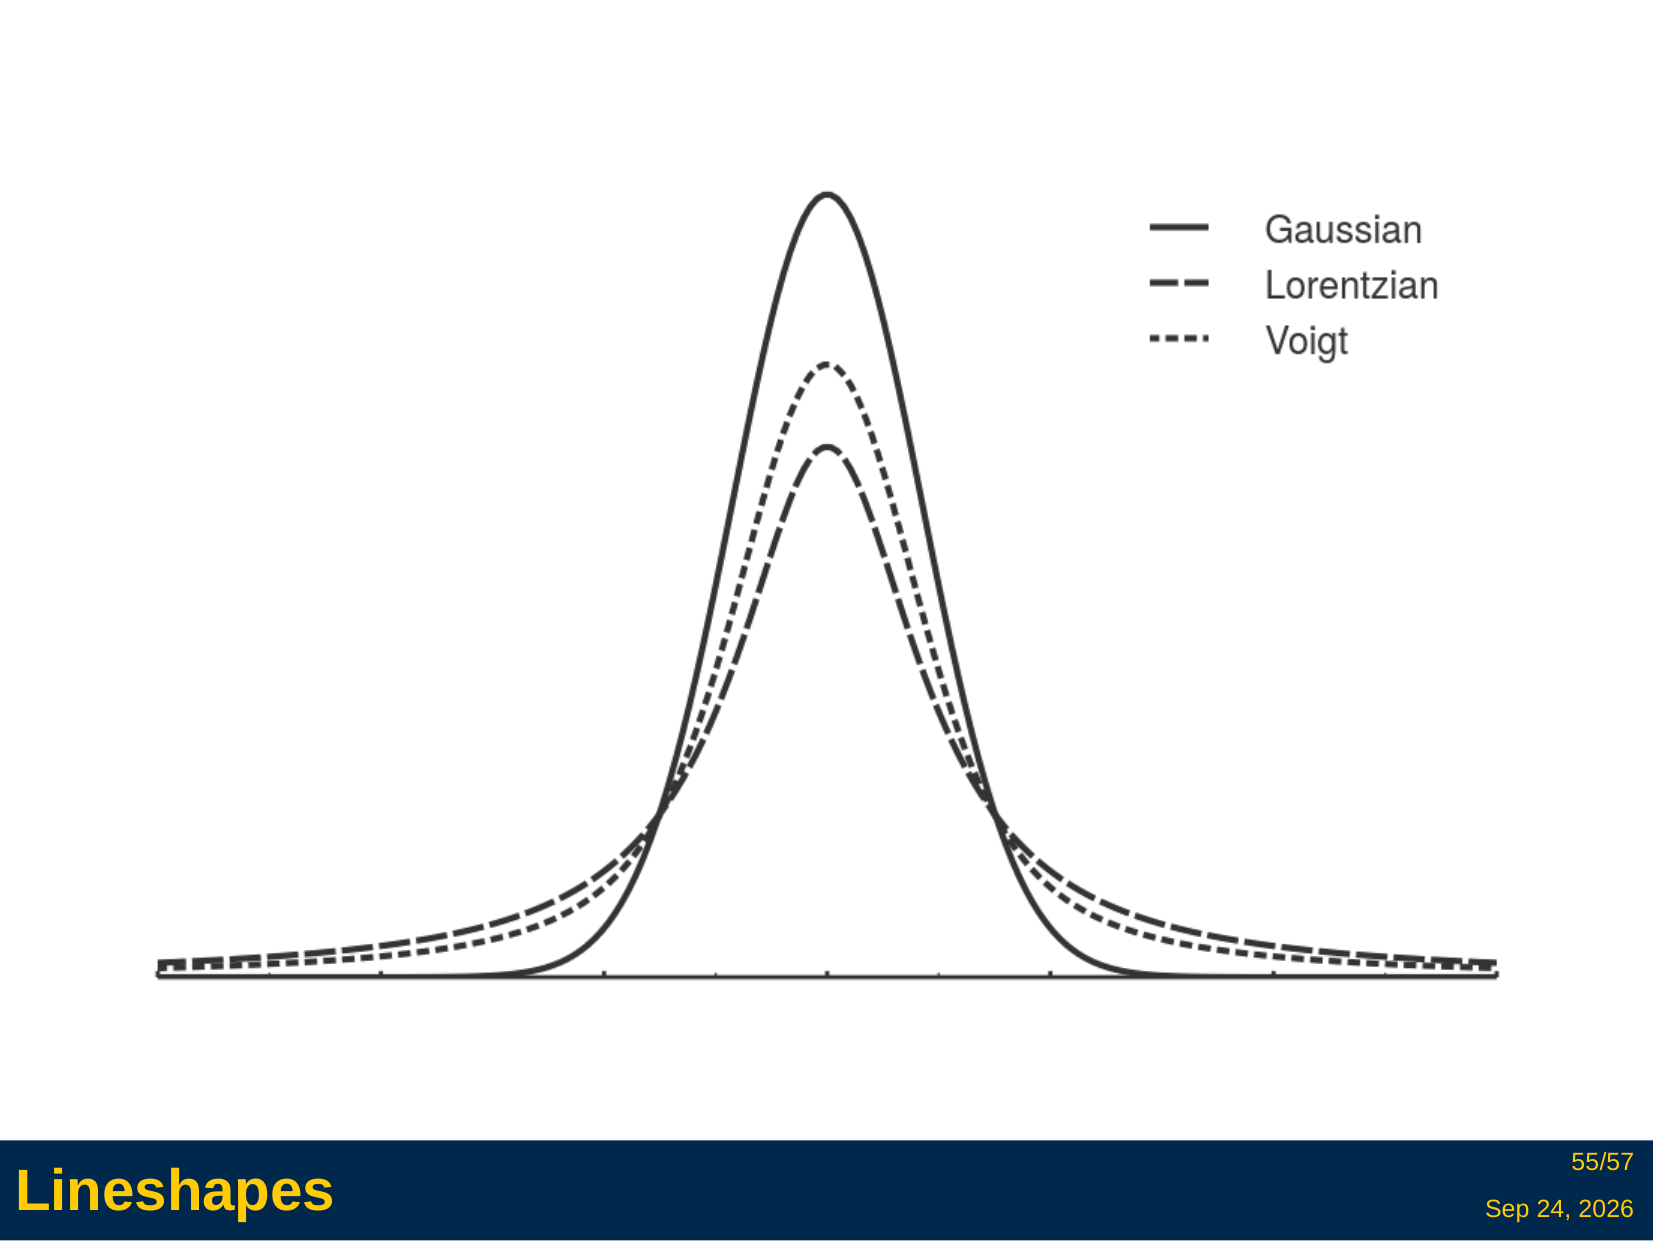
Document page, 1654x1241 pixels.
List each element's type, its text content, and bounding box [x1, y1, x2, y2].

picture [83, 69, 1572, 1015]
title Lineshapes [14, 1140, 1380, 1241]
